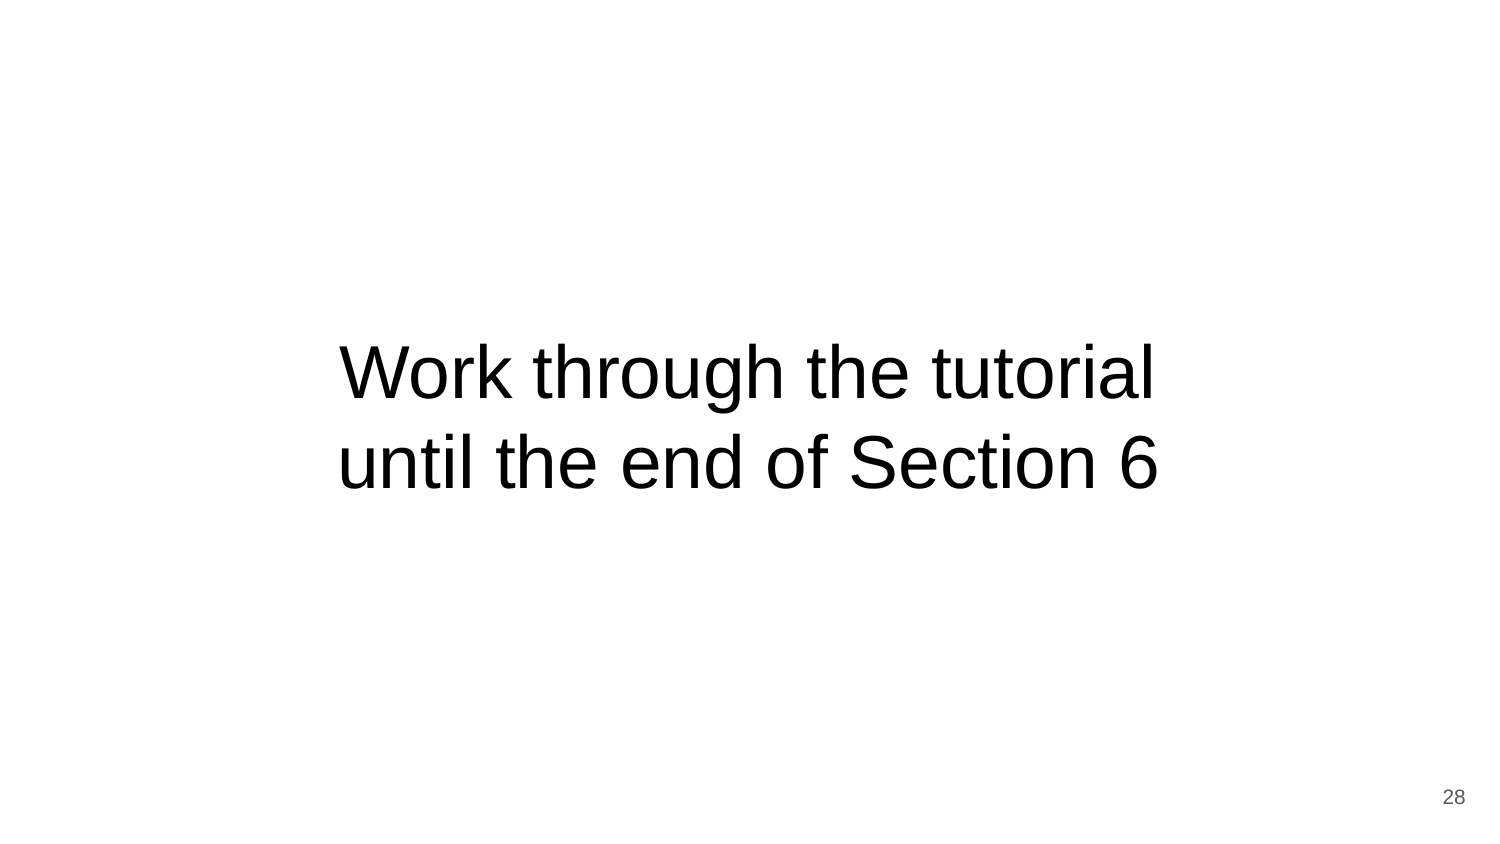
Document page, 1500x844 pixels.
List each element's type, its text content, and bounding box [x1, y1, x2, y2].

slide_number <number> [1438, 783, 1470, 844]
title Work through the tutorial until the end of Section 6 [314, 321, 1186, 504]
